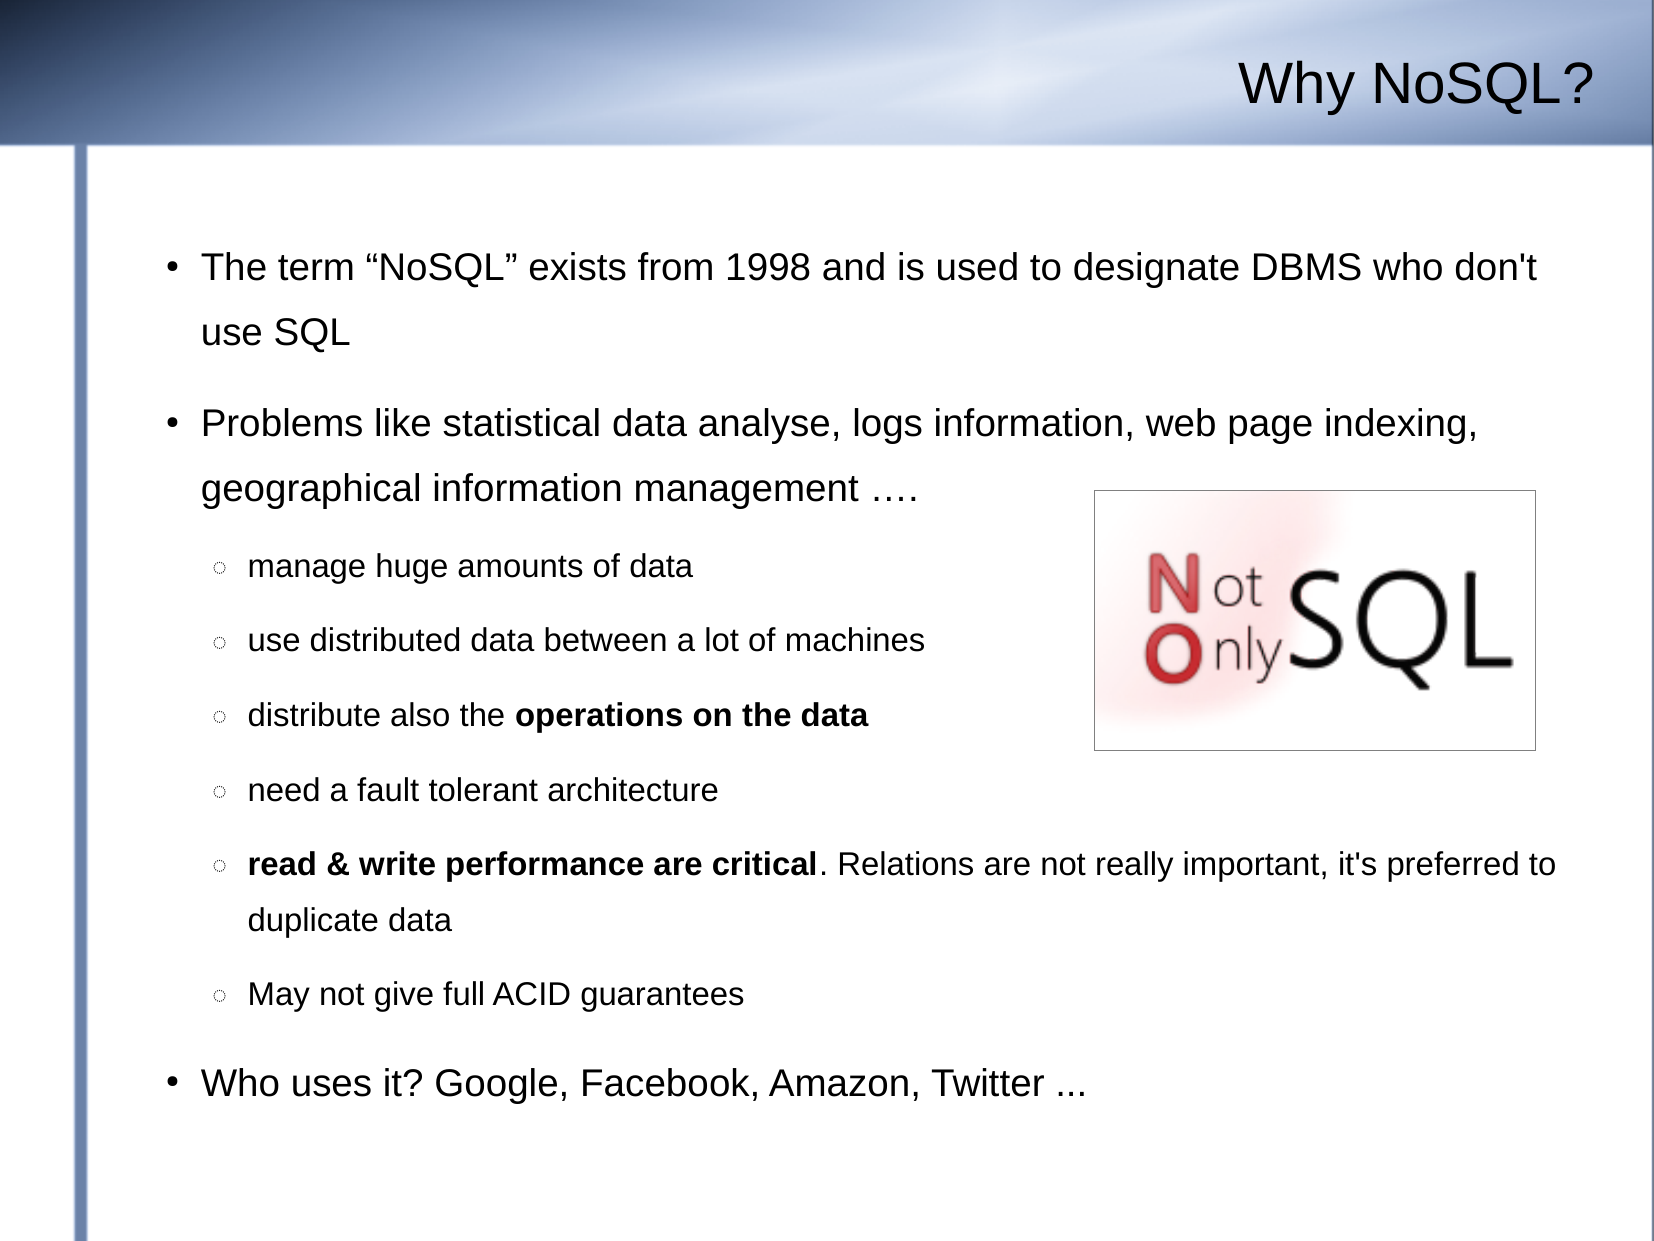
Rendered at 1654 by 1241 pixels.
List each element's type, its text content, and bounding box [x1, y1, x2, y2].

list The term “NoSQL” exists from 1998 and is used to designate DBMS who don't use SQL Problems like statistical data analyse, logs information, web page indexing, geographical information management …. manage huge amounts of data use distributed data between a lot of machines distribute also the operations on the data need a fault tolerant architecture read & write performance are critical. Relations are not really important, it's preferred to duplicate data May not give full ACID guarantees Who uses it? Google, Facebook, Amazon, Twitter ... [154, 224, 1596, 1111]
picture [0, 0, 1654, 1241]
title Why NoSQL? [154, 49, 1596, 118]
